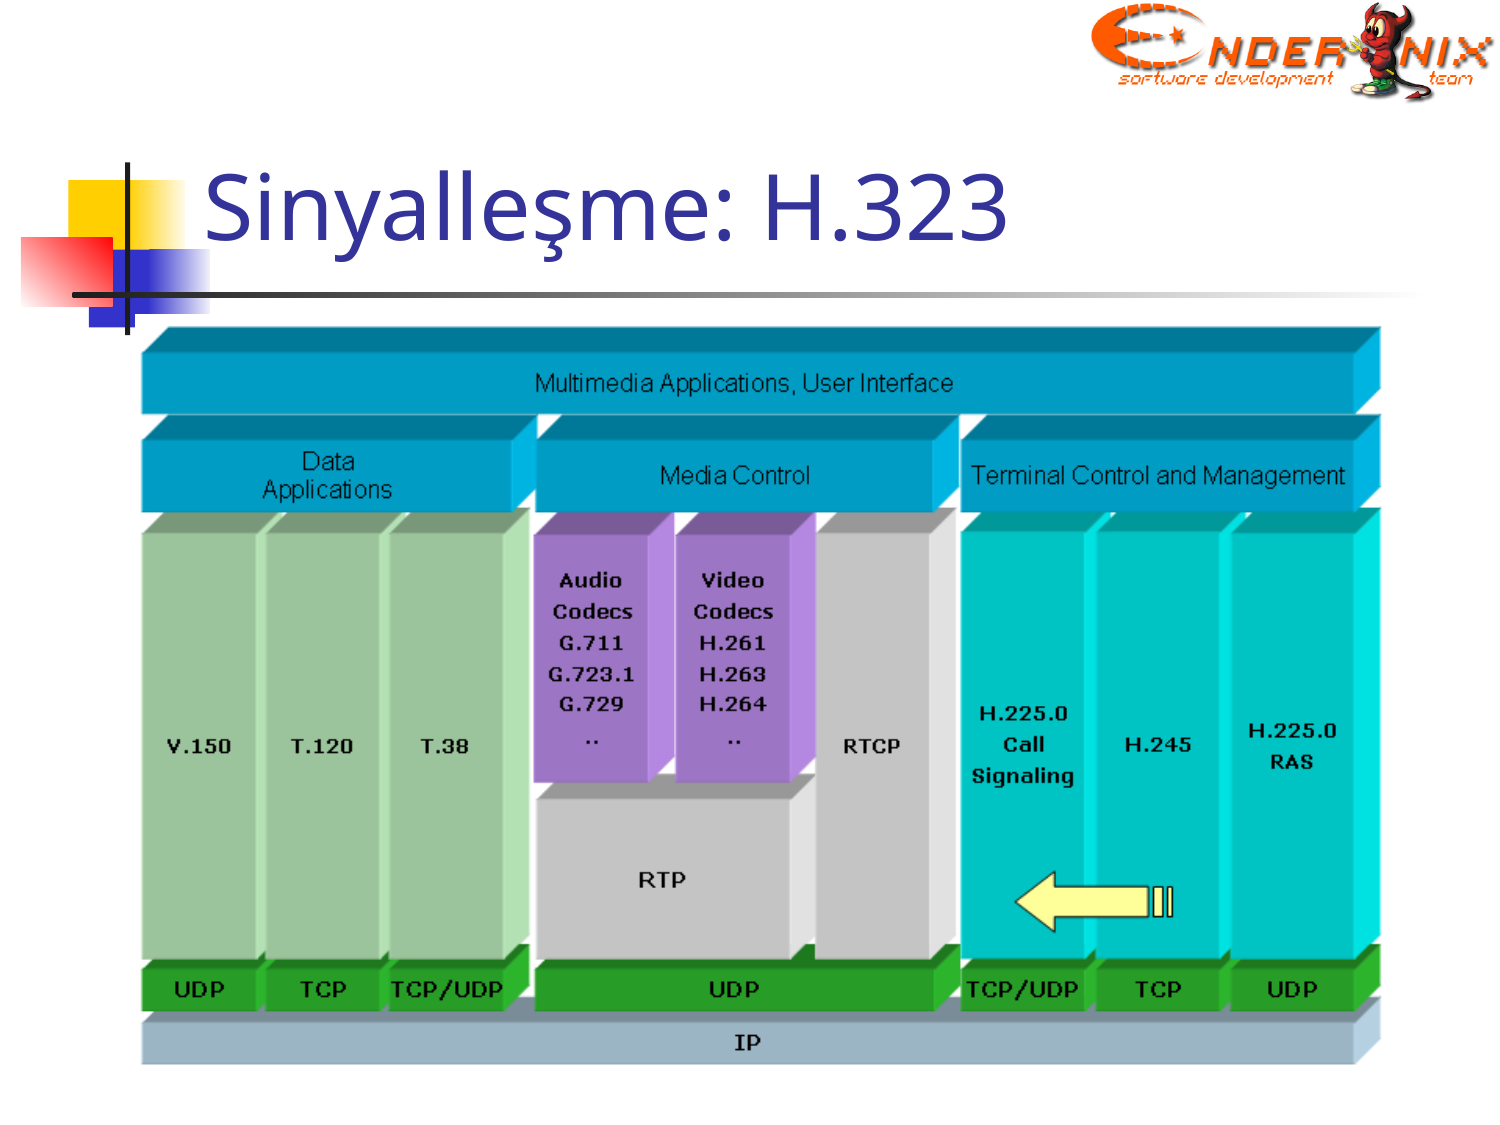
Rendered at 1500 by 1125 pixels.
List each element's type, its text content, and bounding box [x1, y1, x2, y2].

picture [135, 314, 1386, 1071]
title Sinyalleşme: H.323 [188, 35, 1468, 276]
picture [1069, 0, 1500, 105]
